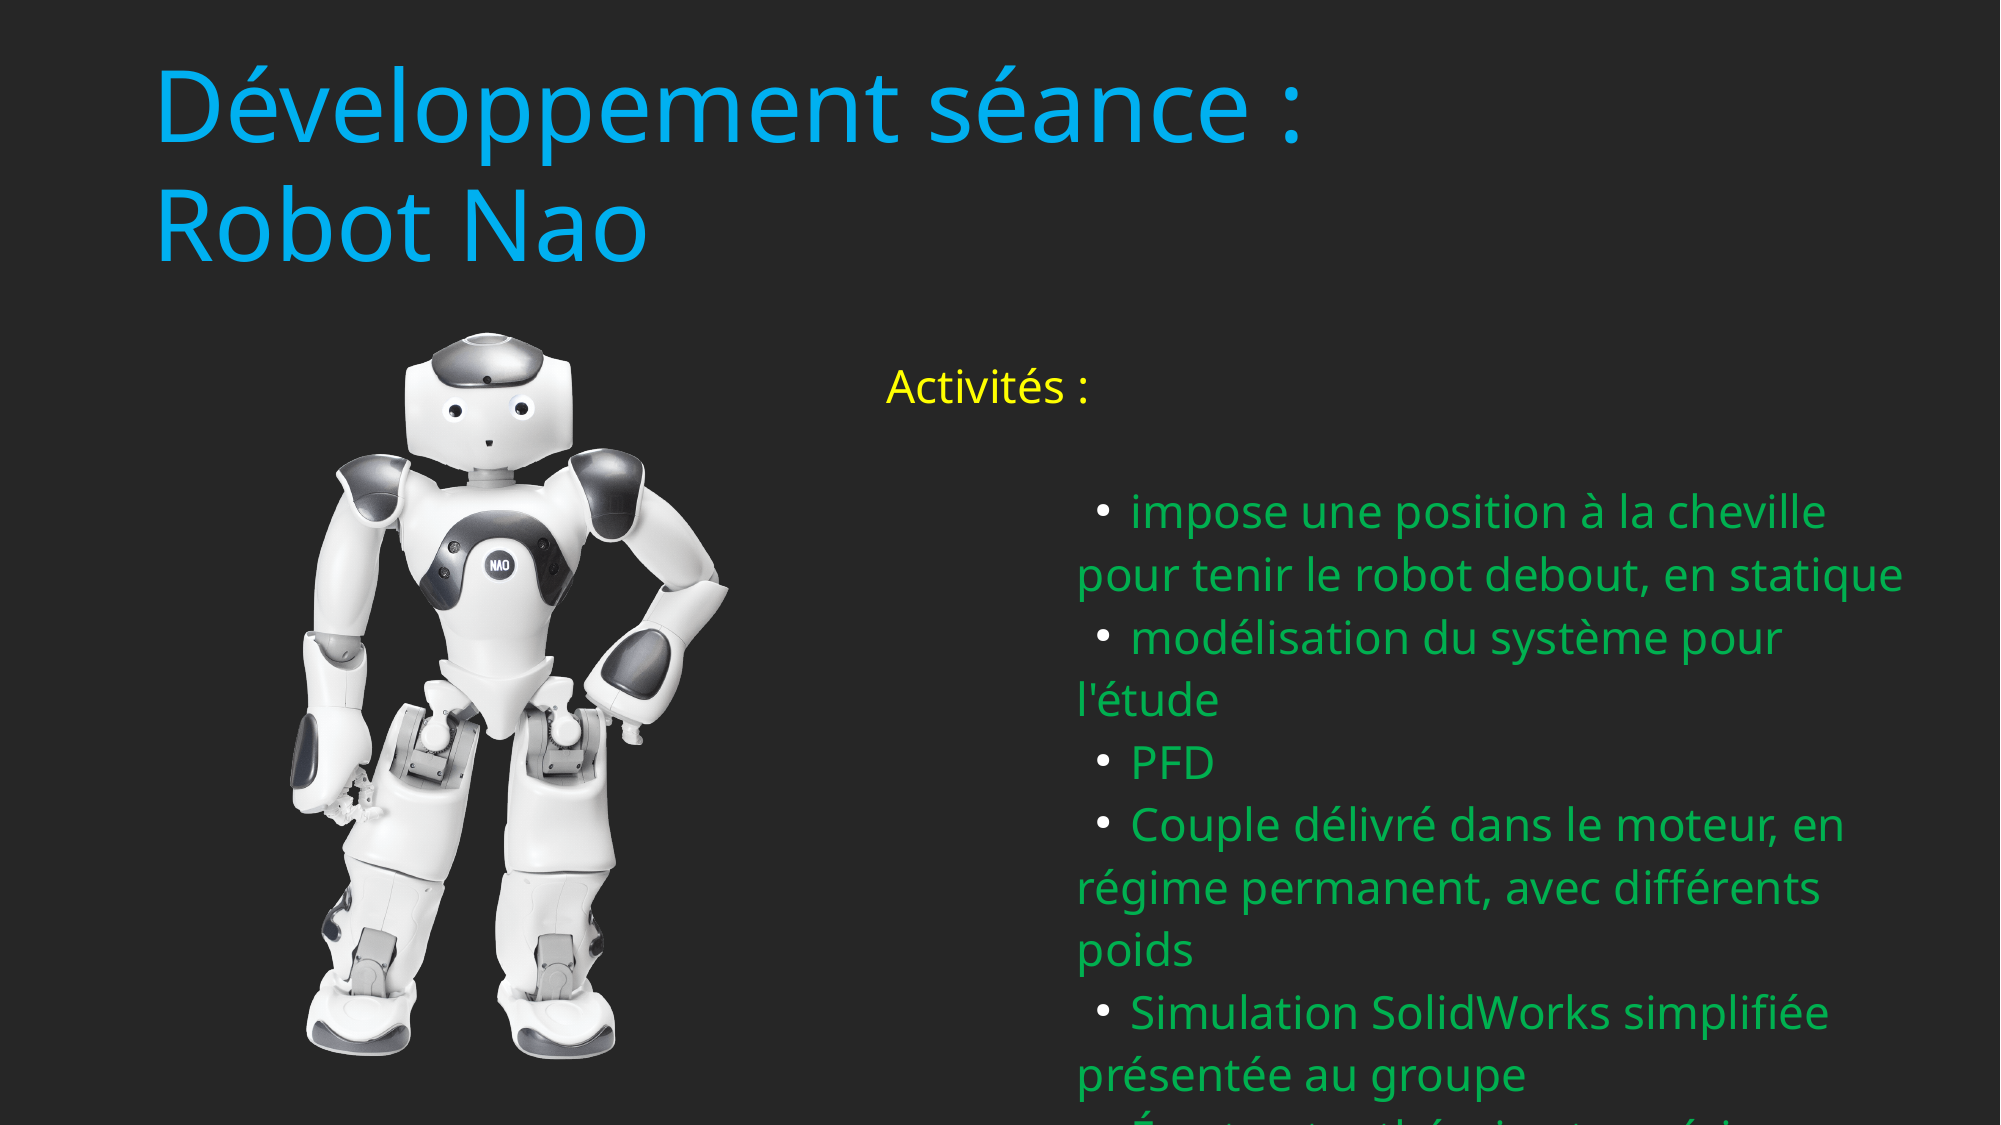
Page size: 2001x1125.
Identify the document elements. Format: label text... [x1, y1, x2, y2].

picture [203, 332, 772, 1060]
text_box Développement séance : Robot Nao [137, 59, 1863, 278]
text_box Activités : impose une position à la cheville pour tenir le robot debout, en statique modélisation du système pour l'étude PFD Couple délivré dans le moteur, en régime permanent, avec différents poids Simulation SolidWorks simplifiée présentée au groupe Écart entre théorie et expérience [871, 347, 1954, 913]
